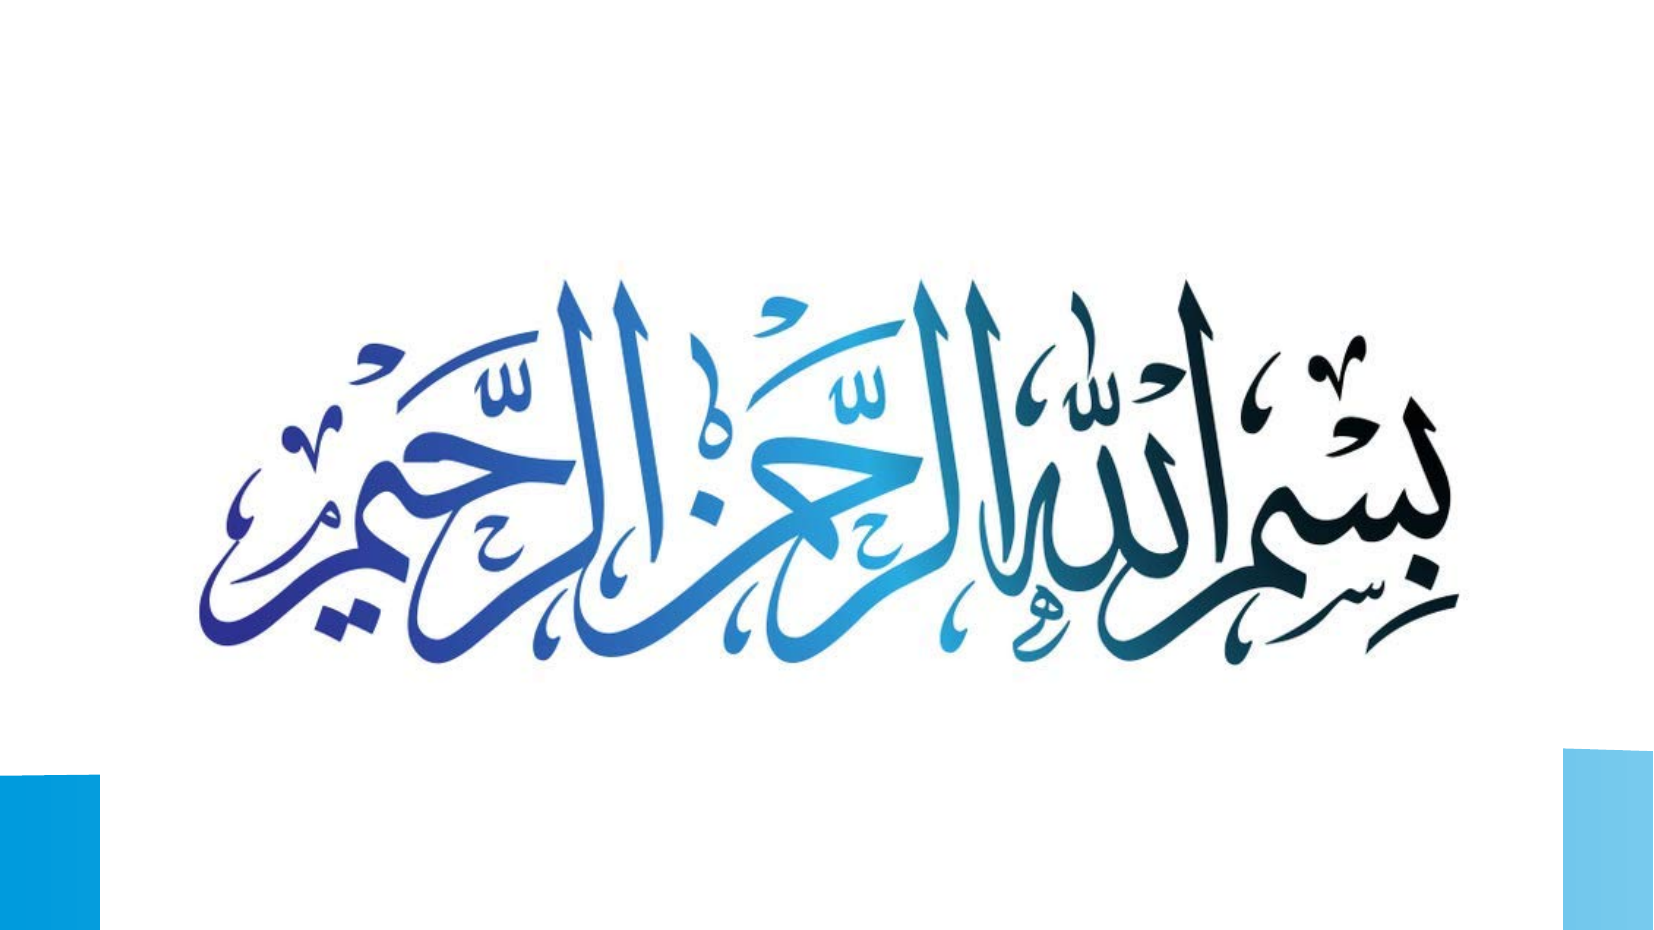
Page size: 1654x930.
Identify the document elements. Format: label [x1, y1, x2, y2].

picture [100, 3, 1563, 930]
